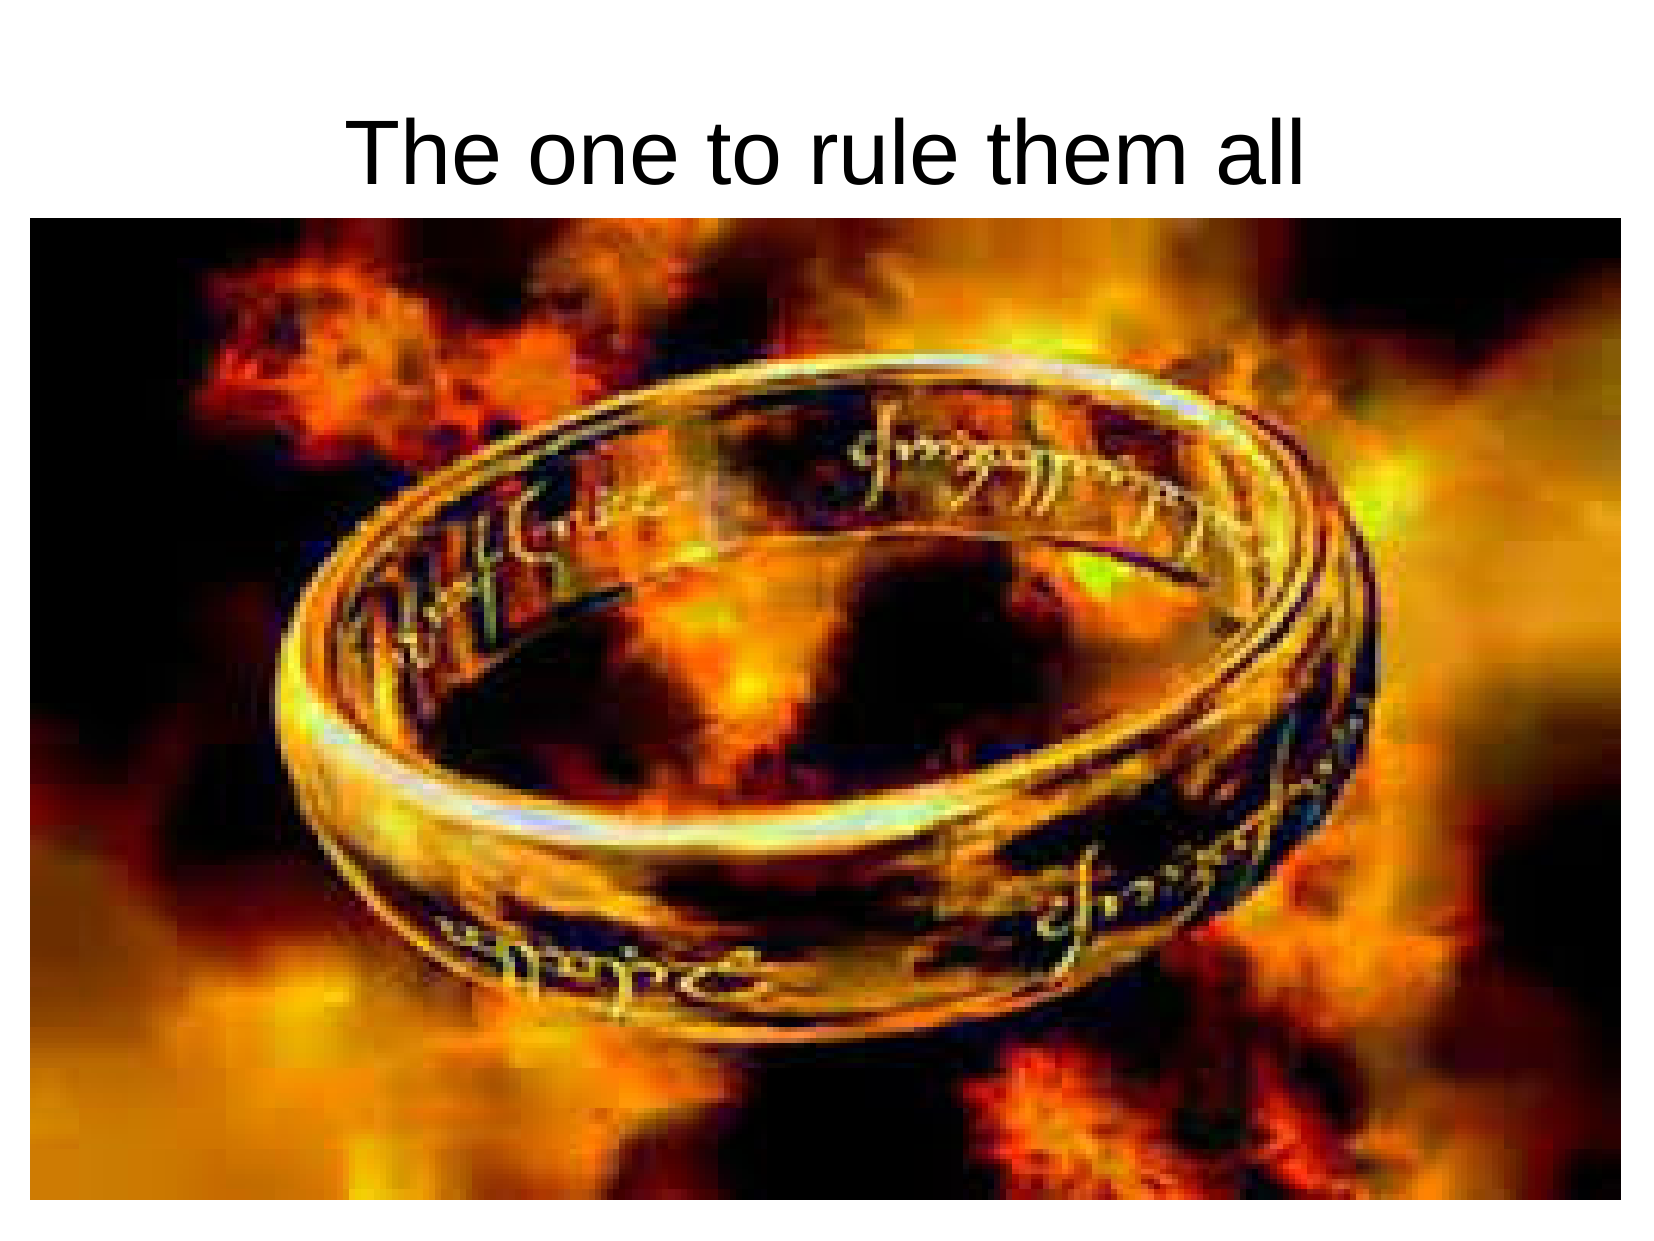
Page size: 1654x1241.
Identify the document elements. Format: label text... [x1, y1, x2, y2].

title The one to rule them all [82, 49, 1571, 218]
picture [30, 218, 1621, 1201]
